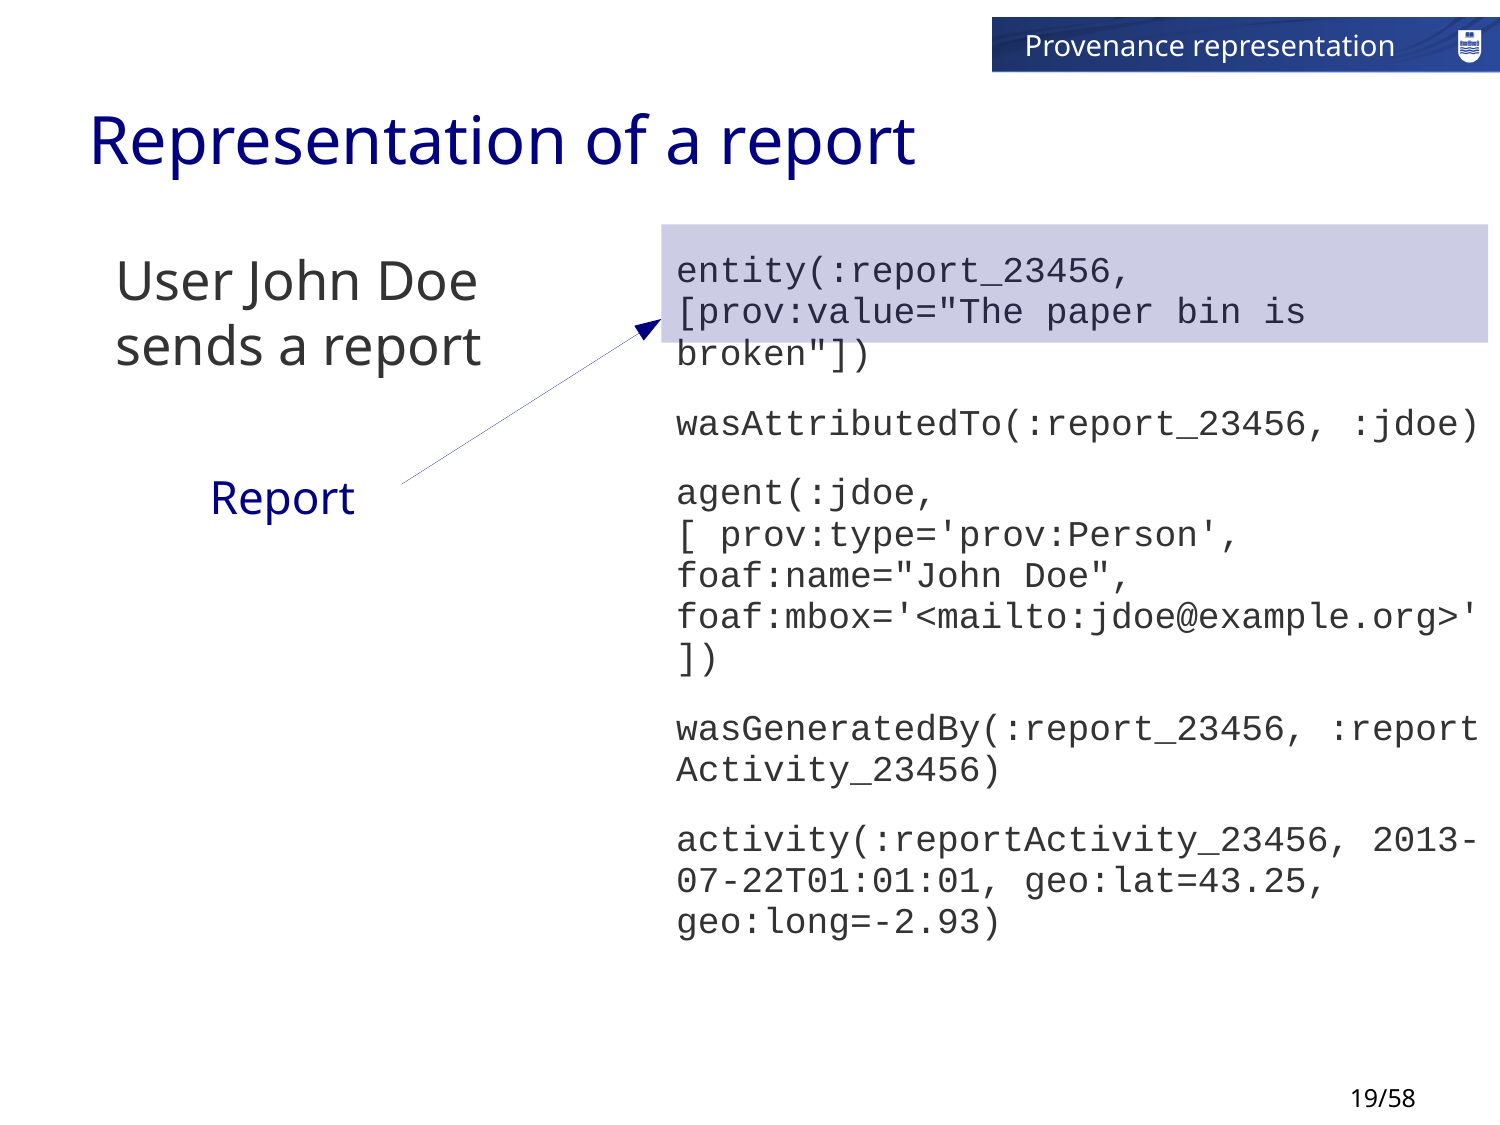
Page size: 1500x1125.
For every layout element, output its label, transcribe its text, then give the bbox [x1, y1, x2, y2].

picture [992, 17, 1500, 73]
text_box Provenance representation [1009, 17, 1483, 67]
list User John Doe sends a report [100, 238, 638, 1016]
text_box [661, 224, 1489, 343]
title Representation of a report [2, 99, 1365, 177]
list entity(:report_23456, [prov:value="The paper bin is broken"]) wasAttributedTo(:report_23456, :jdoe) agent(:jdoe, [ prov:type='prov:Person', foaf:name="John Doe", foaf:mbox='<mailto:jdoe@example.org>' ]) wasGeneratedBy(:report_23456, :reportActivity_23456) activity(:reportActivity_23456, 2013-07-22T01:01:01, geo:lat=43.25, geo:long=-2.93) [661, 244, 1500, 993]
text_box Report [209, 465, 520, 544]
